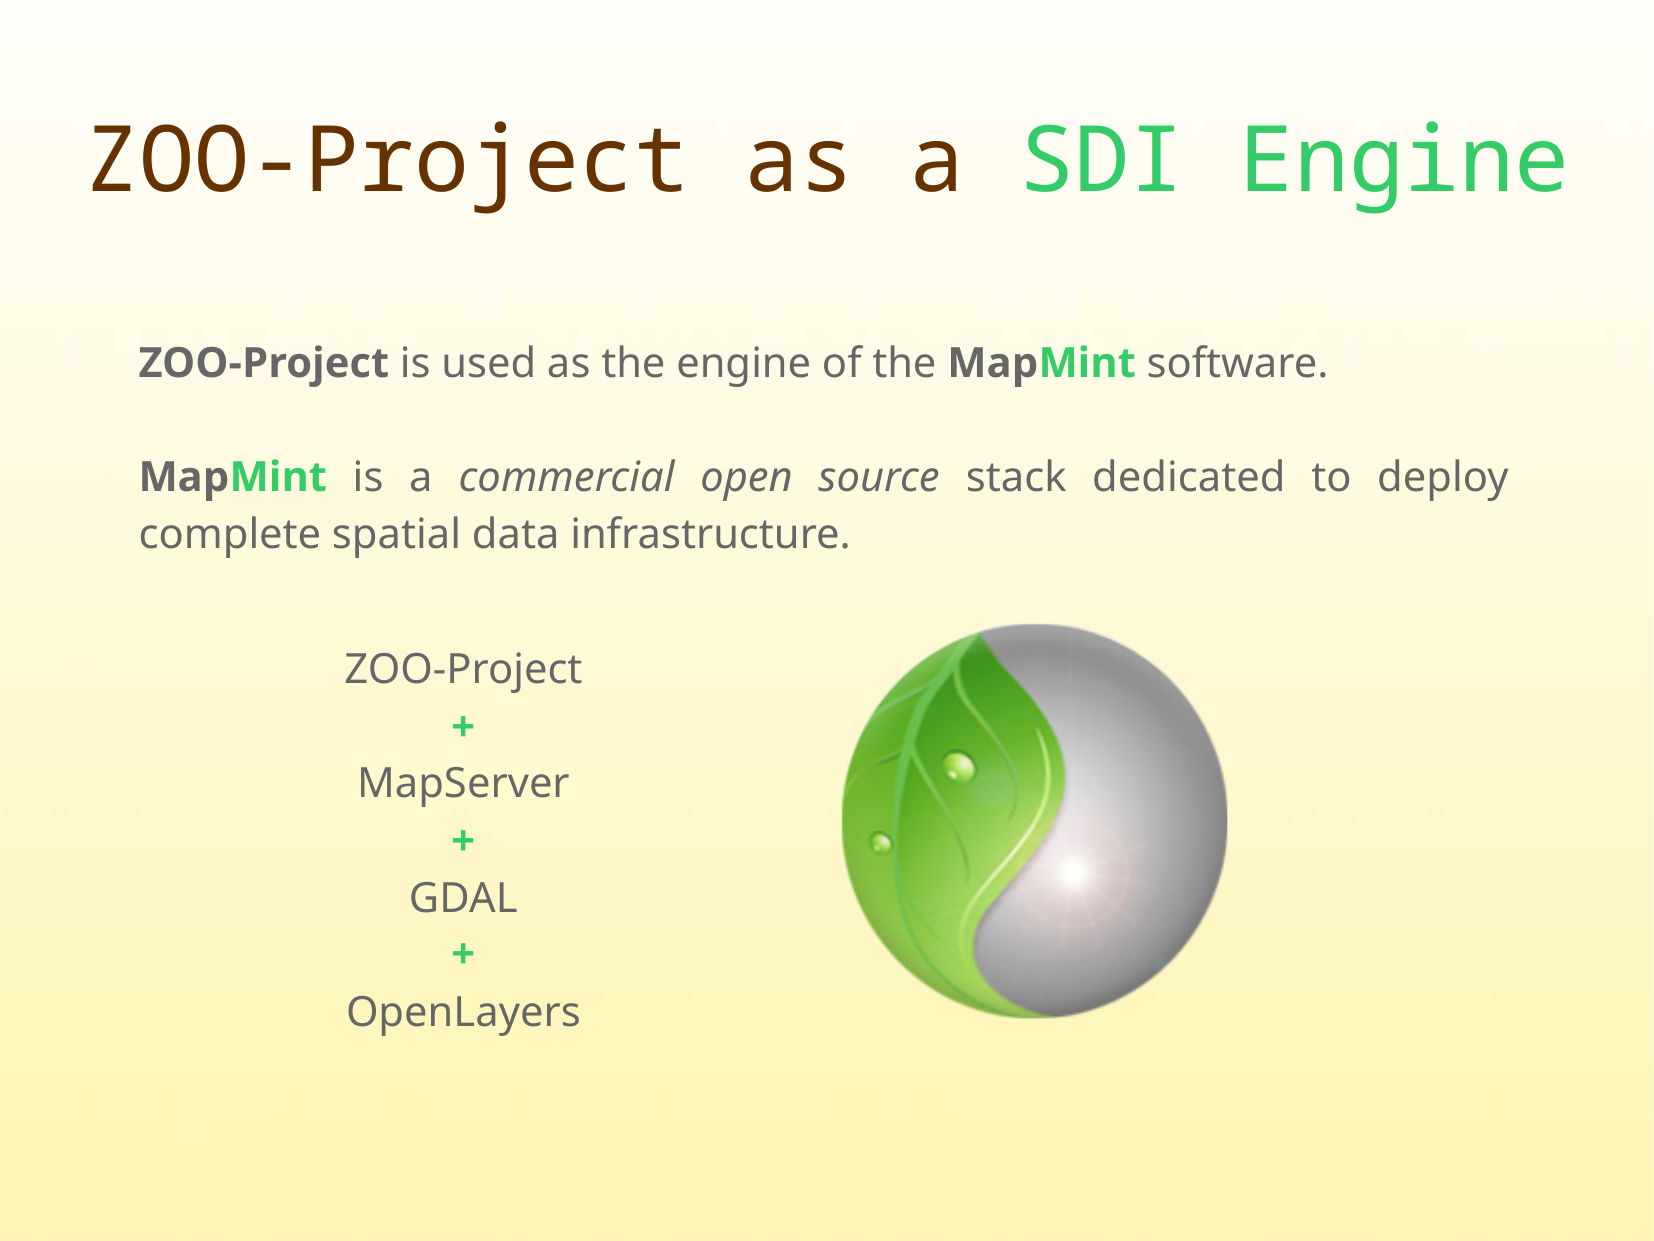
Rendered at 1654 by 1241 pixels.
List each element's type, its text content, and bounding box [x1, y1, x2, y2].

picture [0, 0, 1654, 1241]
text_box ZOO-Project + MapServer + GDAL + OpenLayers [241, 631, 686, 1053]
title ZOO-Project as a SDI Engine [82, 52, 1571, 260]
text_box ZOO-Project is used as the engine of the MapMint software. MapMint is a commercial open source stack dedicated to deploy complete spatial data infrastructure. [123, 325, 1524, 478]
text_box [118, 478, 1548, 993]
